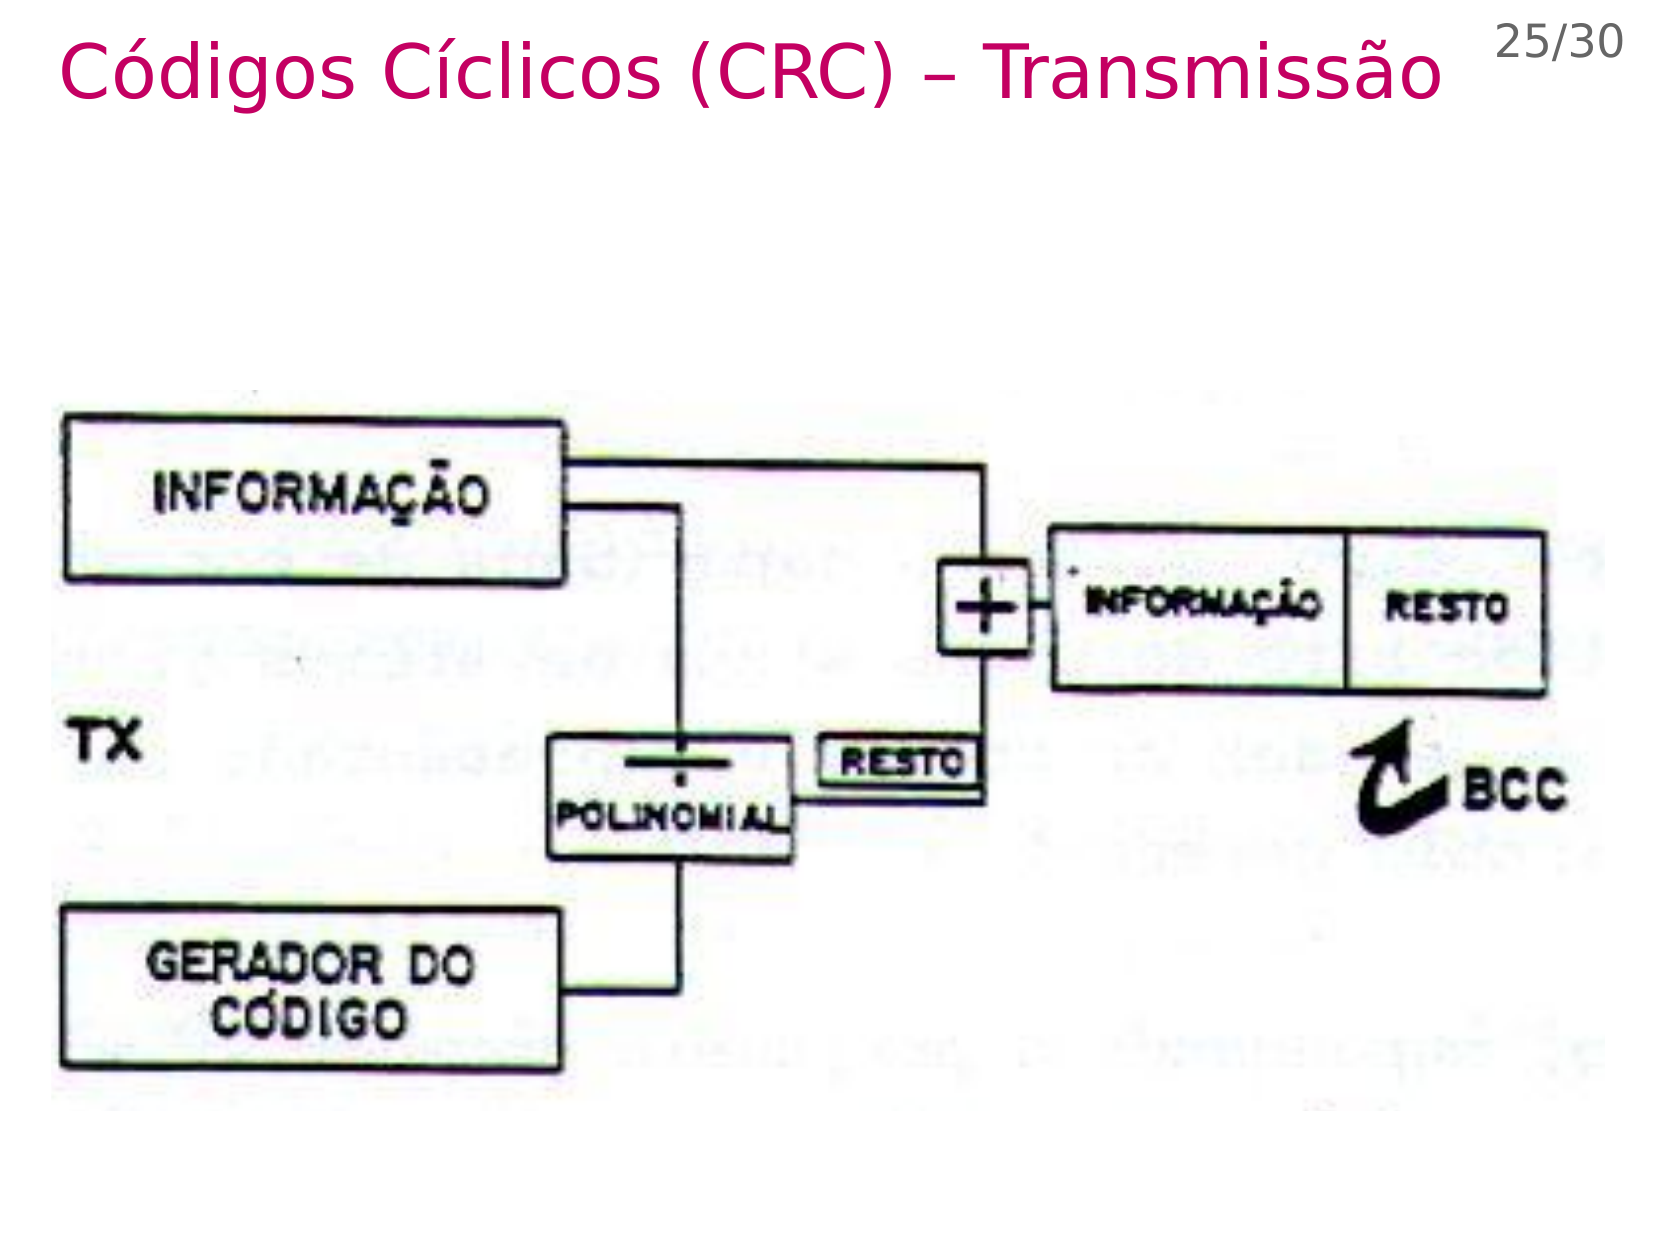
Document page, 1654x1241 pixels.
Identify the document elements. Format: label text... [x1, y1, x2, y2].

title Códigos Cíclicos (CRC) – Transmissão [59, 29, 1625, 207]
picture [51, 390, 1606, 1111]
